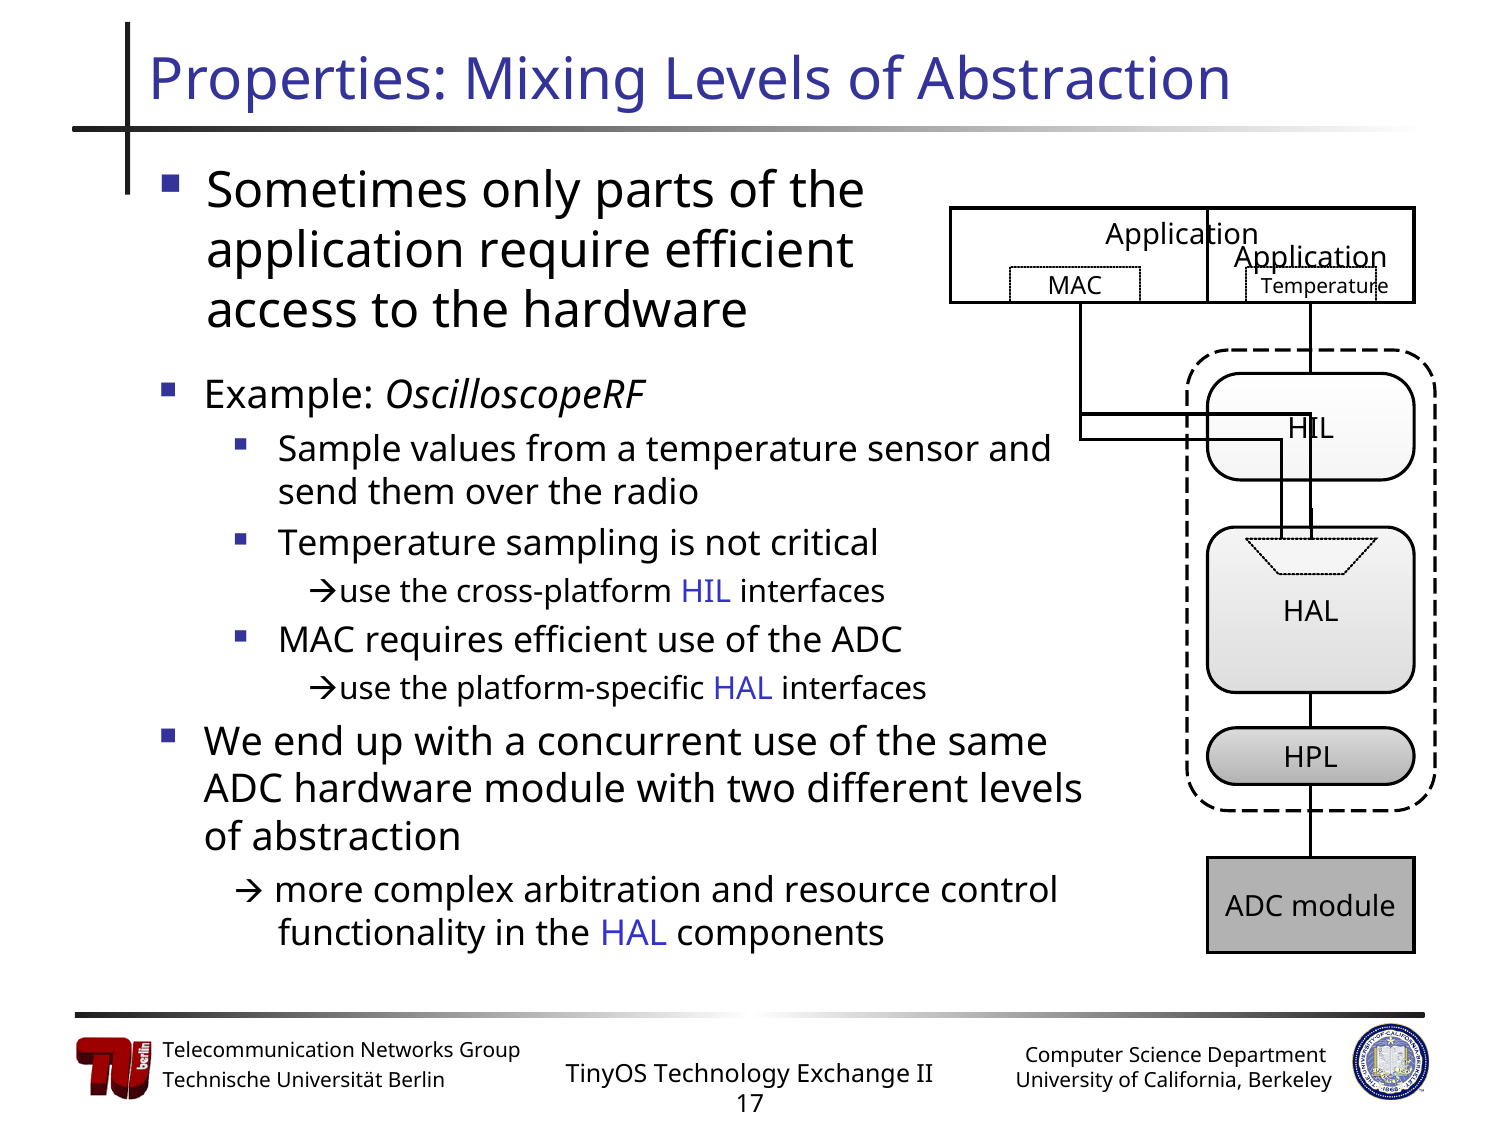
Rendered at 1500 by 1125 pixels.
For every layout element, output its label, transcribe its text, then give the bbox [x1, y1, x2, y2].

picture [75, 1036, 152, 1100]
text_box [1246, 538, 1377, 575]
text_box HIL [1207, 441, 1280, 480]
list Sometimes only parts of the application require efficient access to the hardware [144, 149, 892, 350]
picture [1352, 1023, 1429, 1100]
text_box HIL [1207, 373, 1415, 480]
text_box HPL [1207, 727, 1415, 785]
text_box Temperature [1246, 267, 1377, 303]
text_box HIL [1207, 416, 1309, 480]
text_box MAC [1009, 267, 1140, 303]
text_box Example: OscilloscopeRF Sample values from a temperature sensor and send them over the radio Temperature sampling is not critical use the cross-platform HIL interfaces MAC requires efficient use of the ADC use the platform-specific HAL interfaces We end up with a concurrent use of the same ADC hardware module with two different levels of abstraction  more complex arbitration and resource control functionality in the HAL components [144, 361, 1102, 965]
title Properties: Mixing Levels of Abstraction [134, 24, 1468, 119]
text_box ADC module [1207, 857, 1415, 953]
text_box HAL [1283, 527, 1310, 538]
text_box HAL [1207, 527, 1415, 693]
text_box Application [950, 207, 1415, 303]
